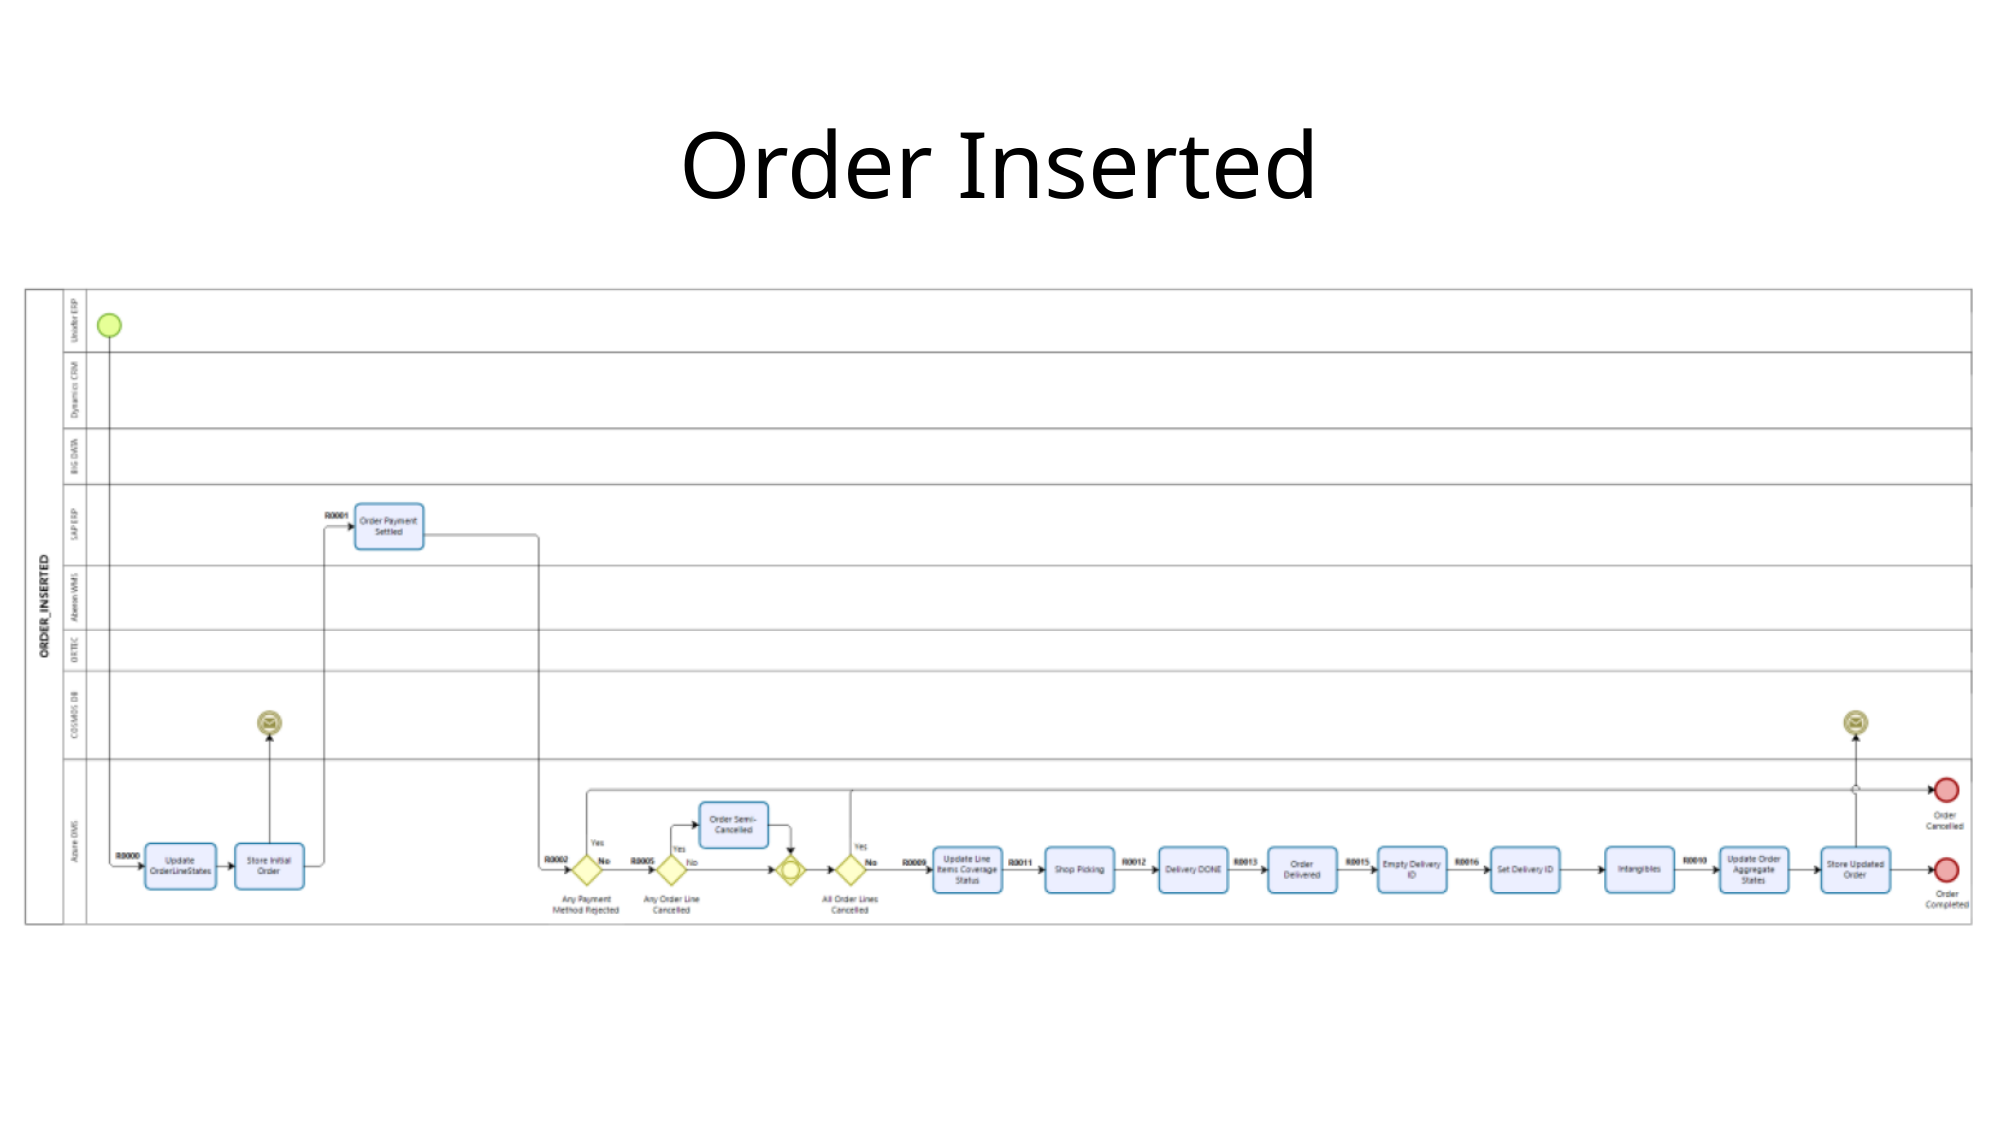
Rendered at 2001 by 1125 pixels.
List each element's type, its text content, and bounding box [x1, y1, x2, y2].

title Order Inserted [137, 59, 1863, 277]
picture [14, 277, 1986, 938]
